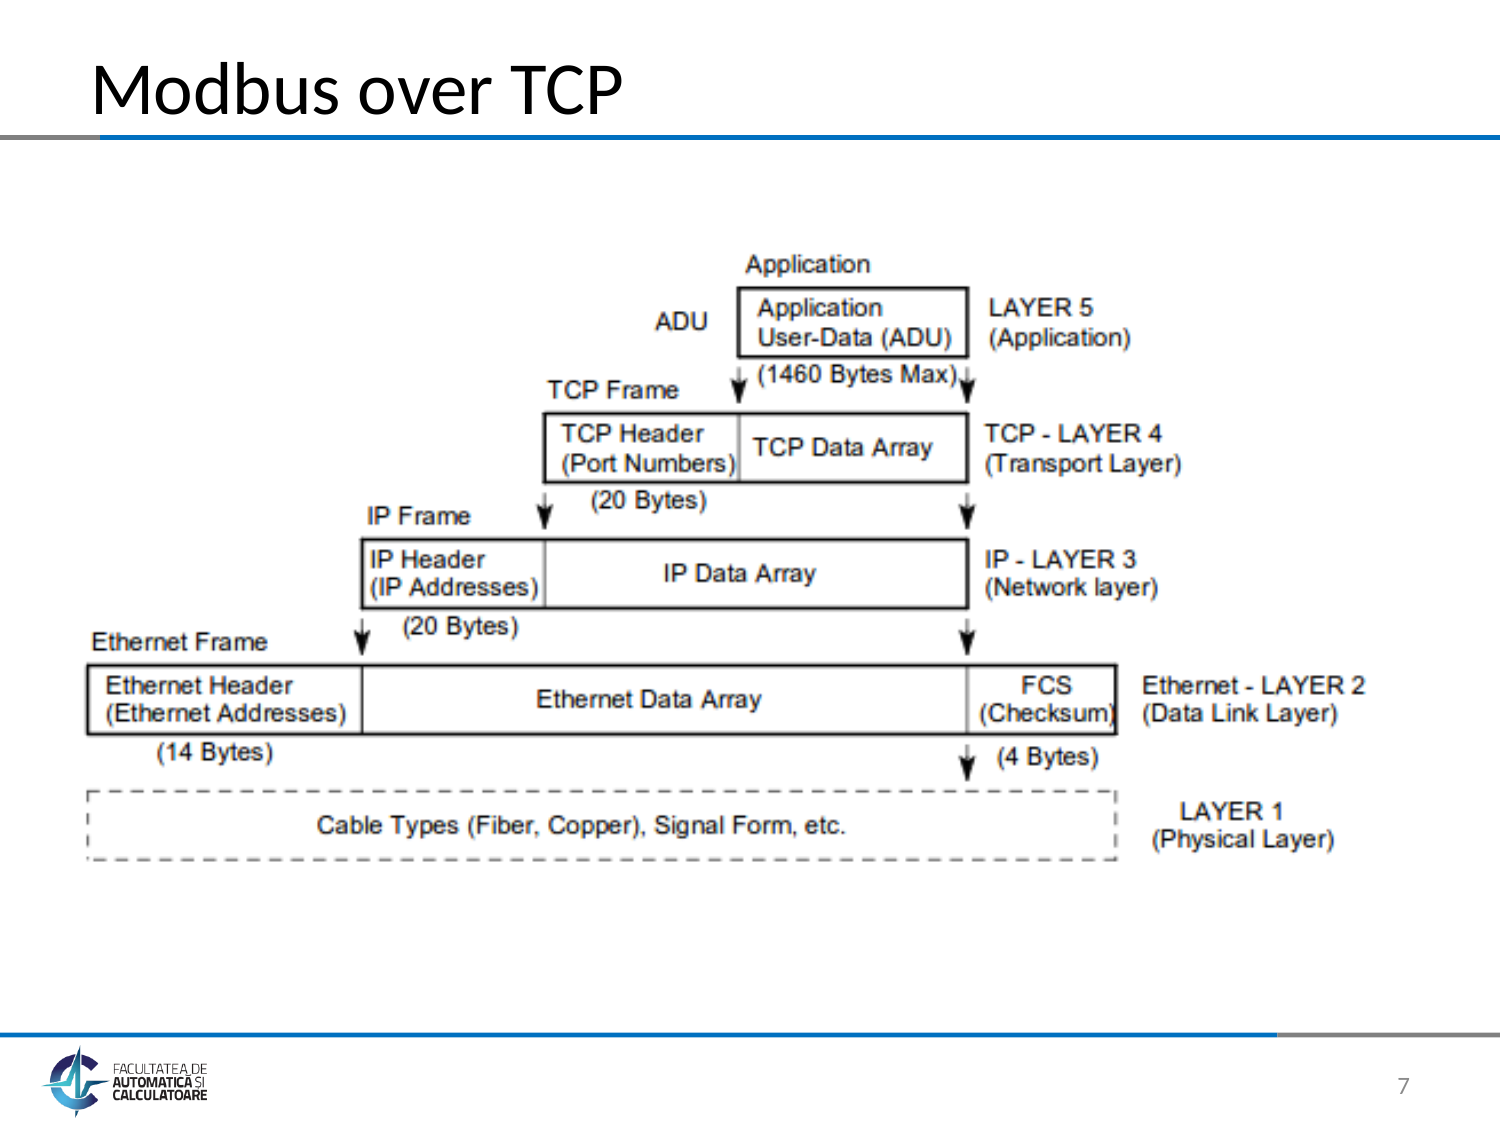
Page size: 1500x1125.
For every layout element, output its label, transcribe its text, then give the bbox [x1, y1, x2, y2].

title Modbus over TCP [75, 30, 1425, 138]
picture [41, 1045, 207, 1118]
picture [78, 239, 1396, 894]
